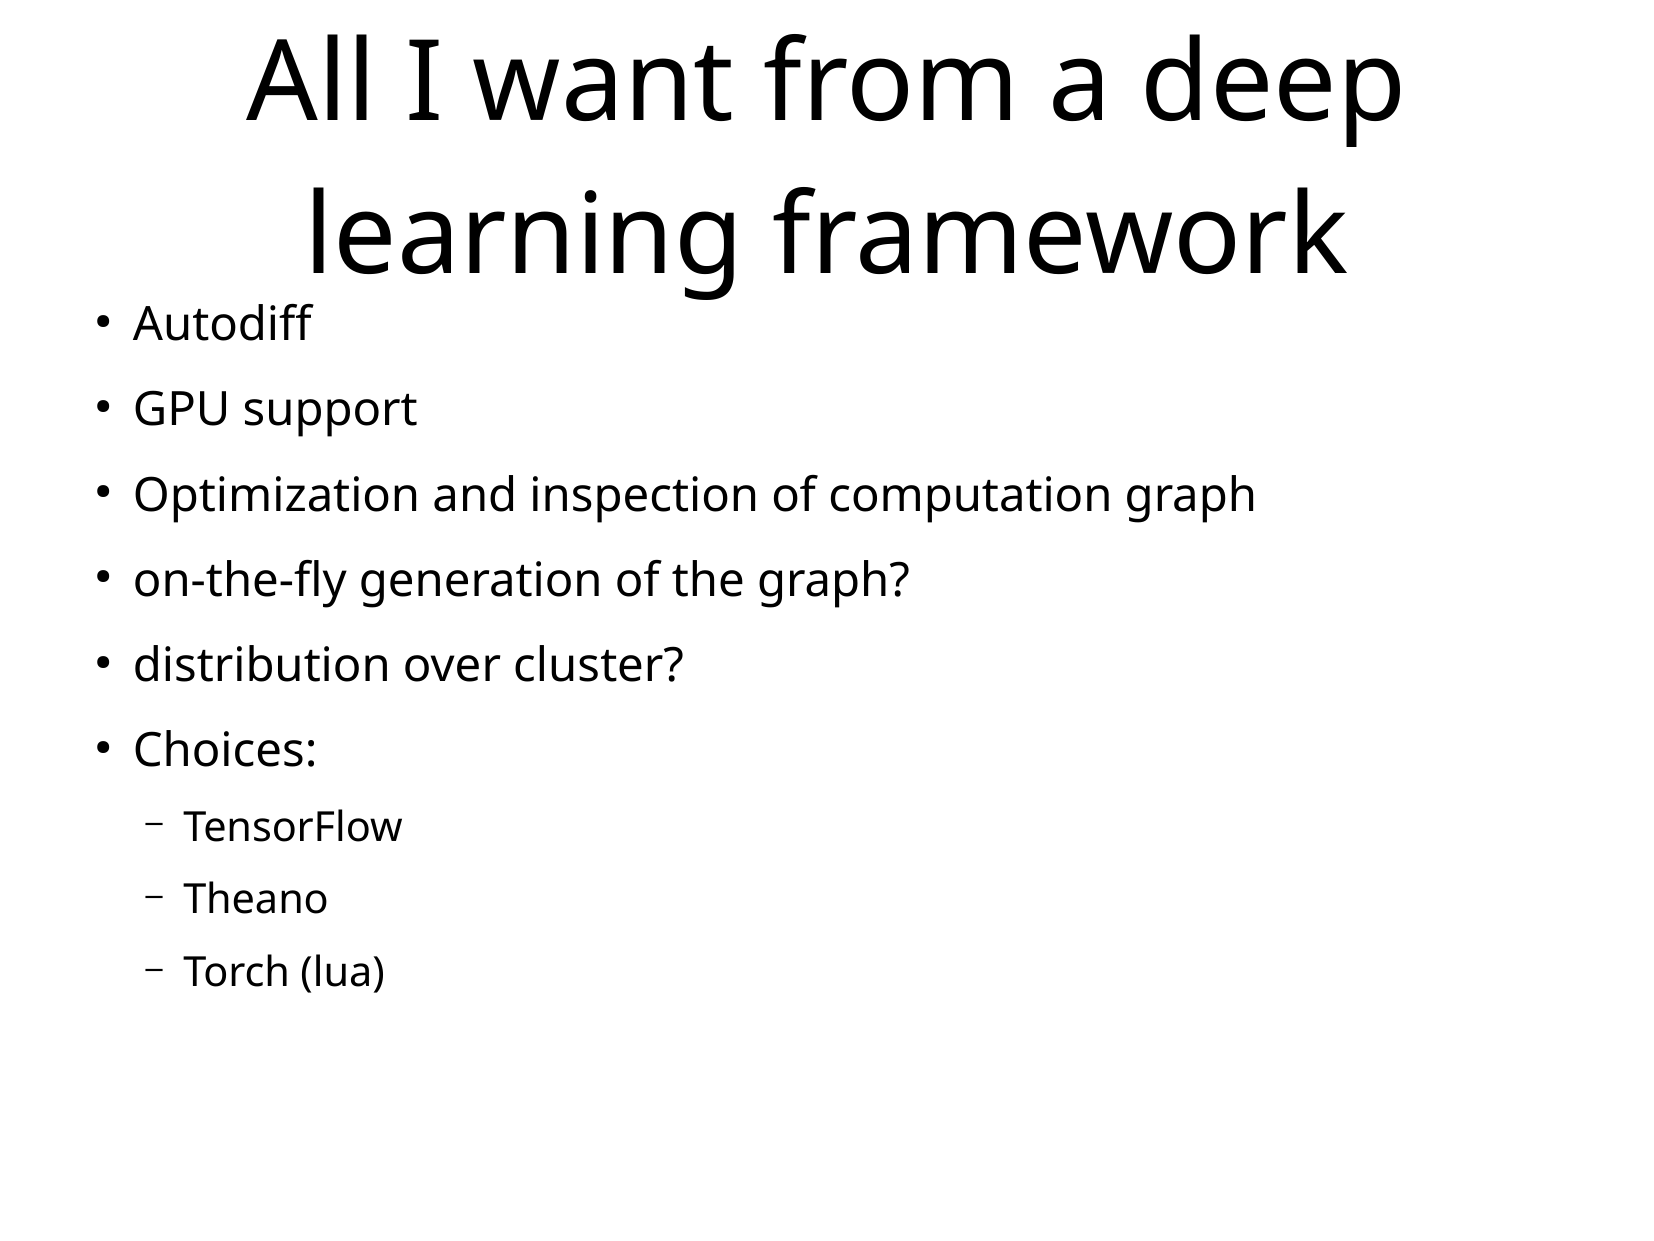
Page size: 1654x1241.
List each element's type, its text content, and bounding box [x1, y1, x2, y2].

list Autodiff GPU support Optimization and inspection of computation graph on-the-fly generation of the graph? distribution over cluster? Choices: TensorFlow Theano Torch (lua) [82, 290, 1571, 1010]
title All I want from a deep learning framework [82, 40, 1571, 266]
